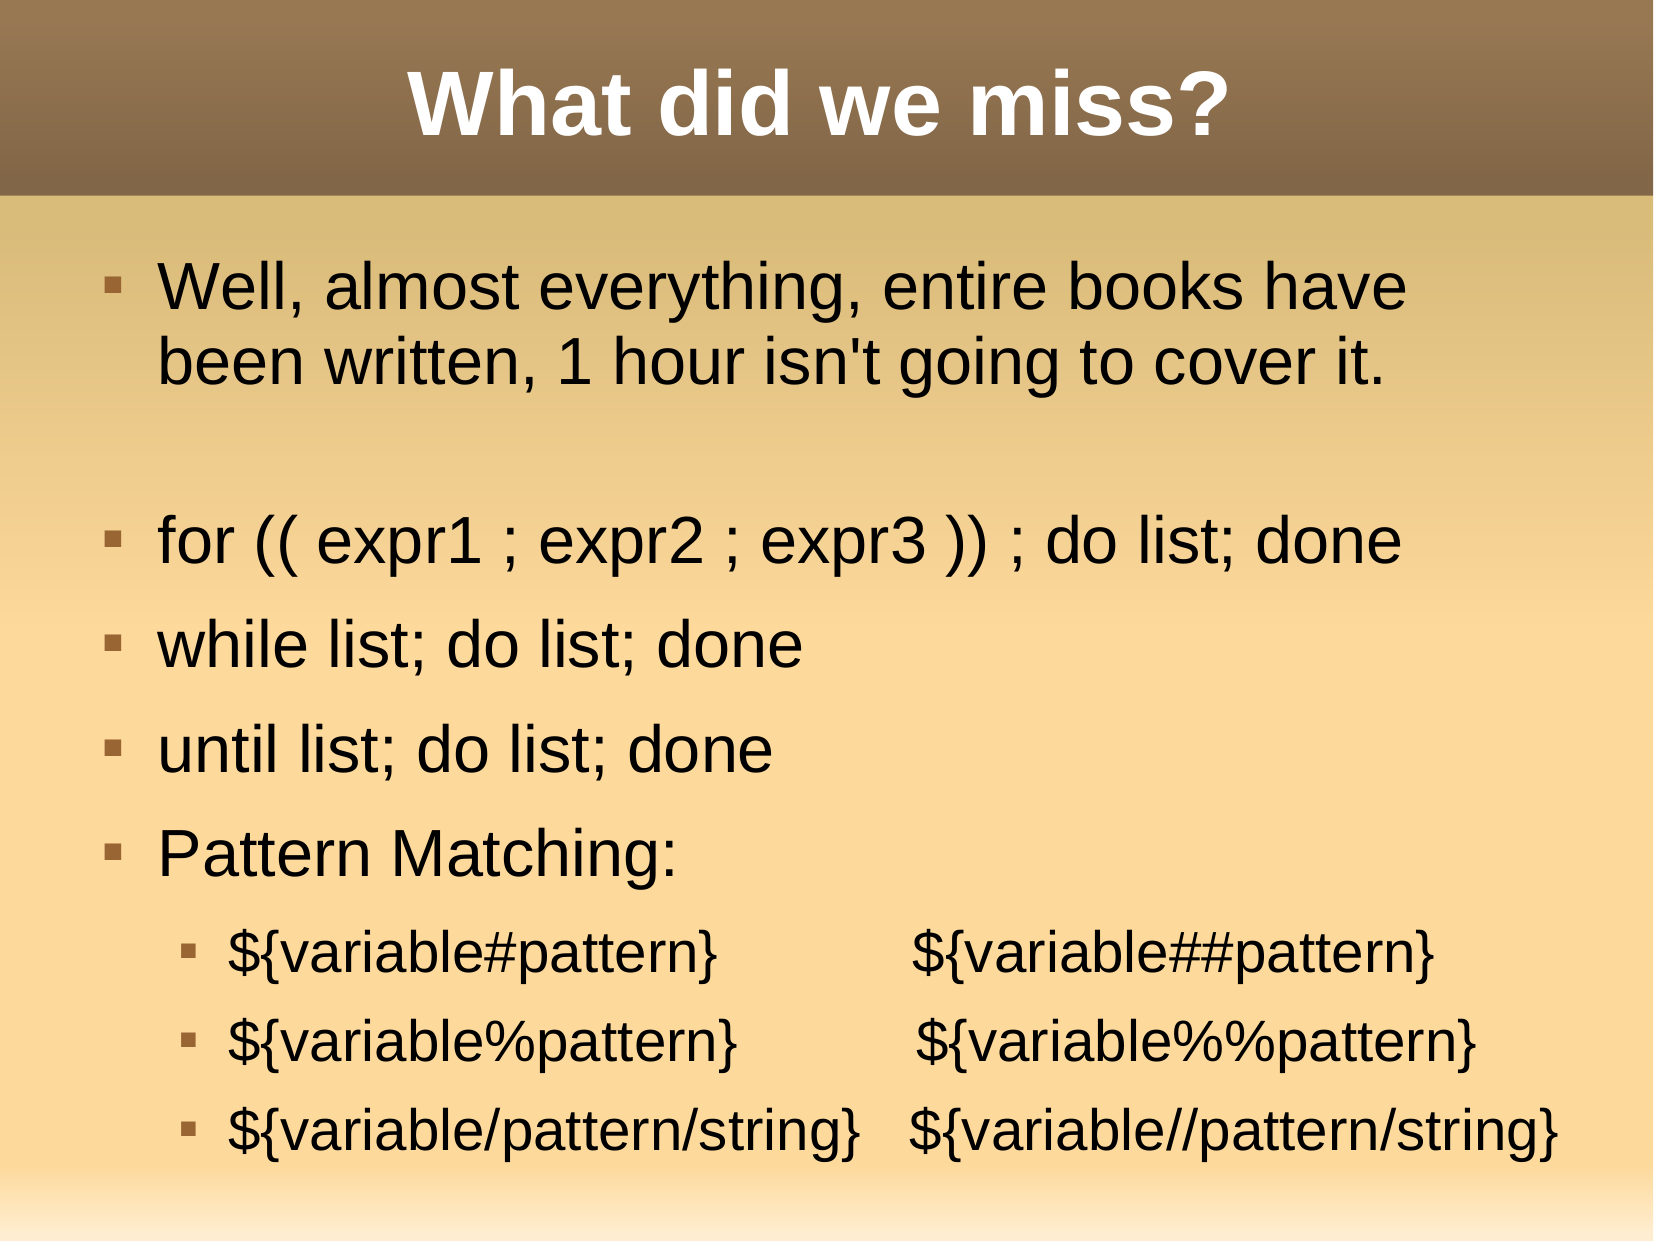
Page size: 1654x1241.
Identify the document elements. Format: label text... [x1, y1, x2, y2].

picture [0, 0, 1654, 1241]
list Well, almost everything, entire books have been written, 1 hour isn't going to cover it. for (( expr1 ; expr2 ; expr3 )) ; do list; done while list; do list; done until list; do list; done Pattern Matching: ${variable#pattern} ${variable##pattern} ${variable%pattern} ${variable%%pattern} ${variable/pattern/string} ${variable//pattern/string} [86, 249, 1575, 1163]
title What did we miss? [76, 0, 1565, 208]
